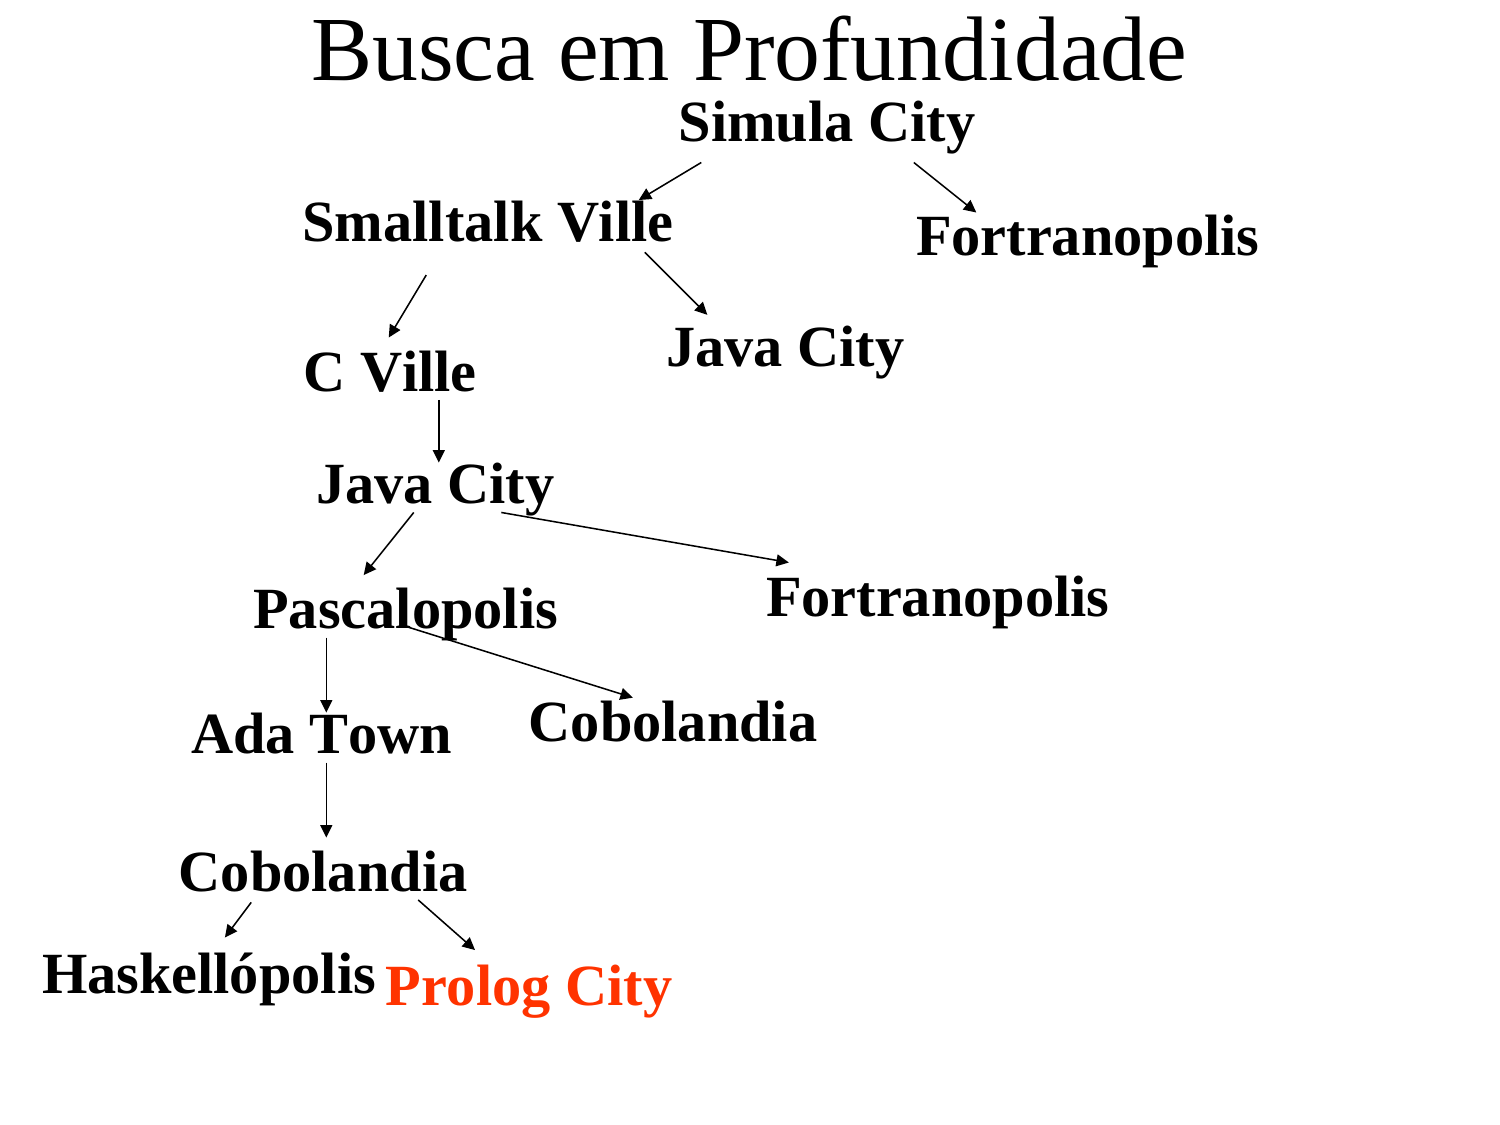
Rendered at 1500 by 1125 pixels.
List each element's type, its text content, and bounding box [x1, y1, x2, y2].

title Busca em Profundidade [112, 0, 1388, 138]
text_box Java City [651, 299, 920, 386]
text_box Prolog City [370, 939, 688, 1026]
text_box Simula City [664, 75, 991, 161]
text_box C Ville [289, 324, 492, 411]
text_box Java City [301, 437, 570, 523]
text_box Smalltalk Ville [287, 174, 689, 261]
text_box Ada Town [176, 687, 468, 773]
text_box Fortranopolis [751, 549, 1125, 636]
text_box Haskellópolis [27, 927, 392, 1013]
text_box Fortranopolis [901, 189, 1275, 276]
text_box Pascalopolis [238, 562, 574, 648]
text_box Cobolandia [513, 675, 833, 761]
text_box Cobolandia [163, 825, 483, 911]
